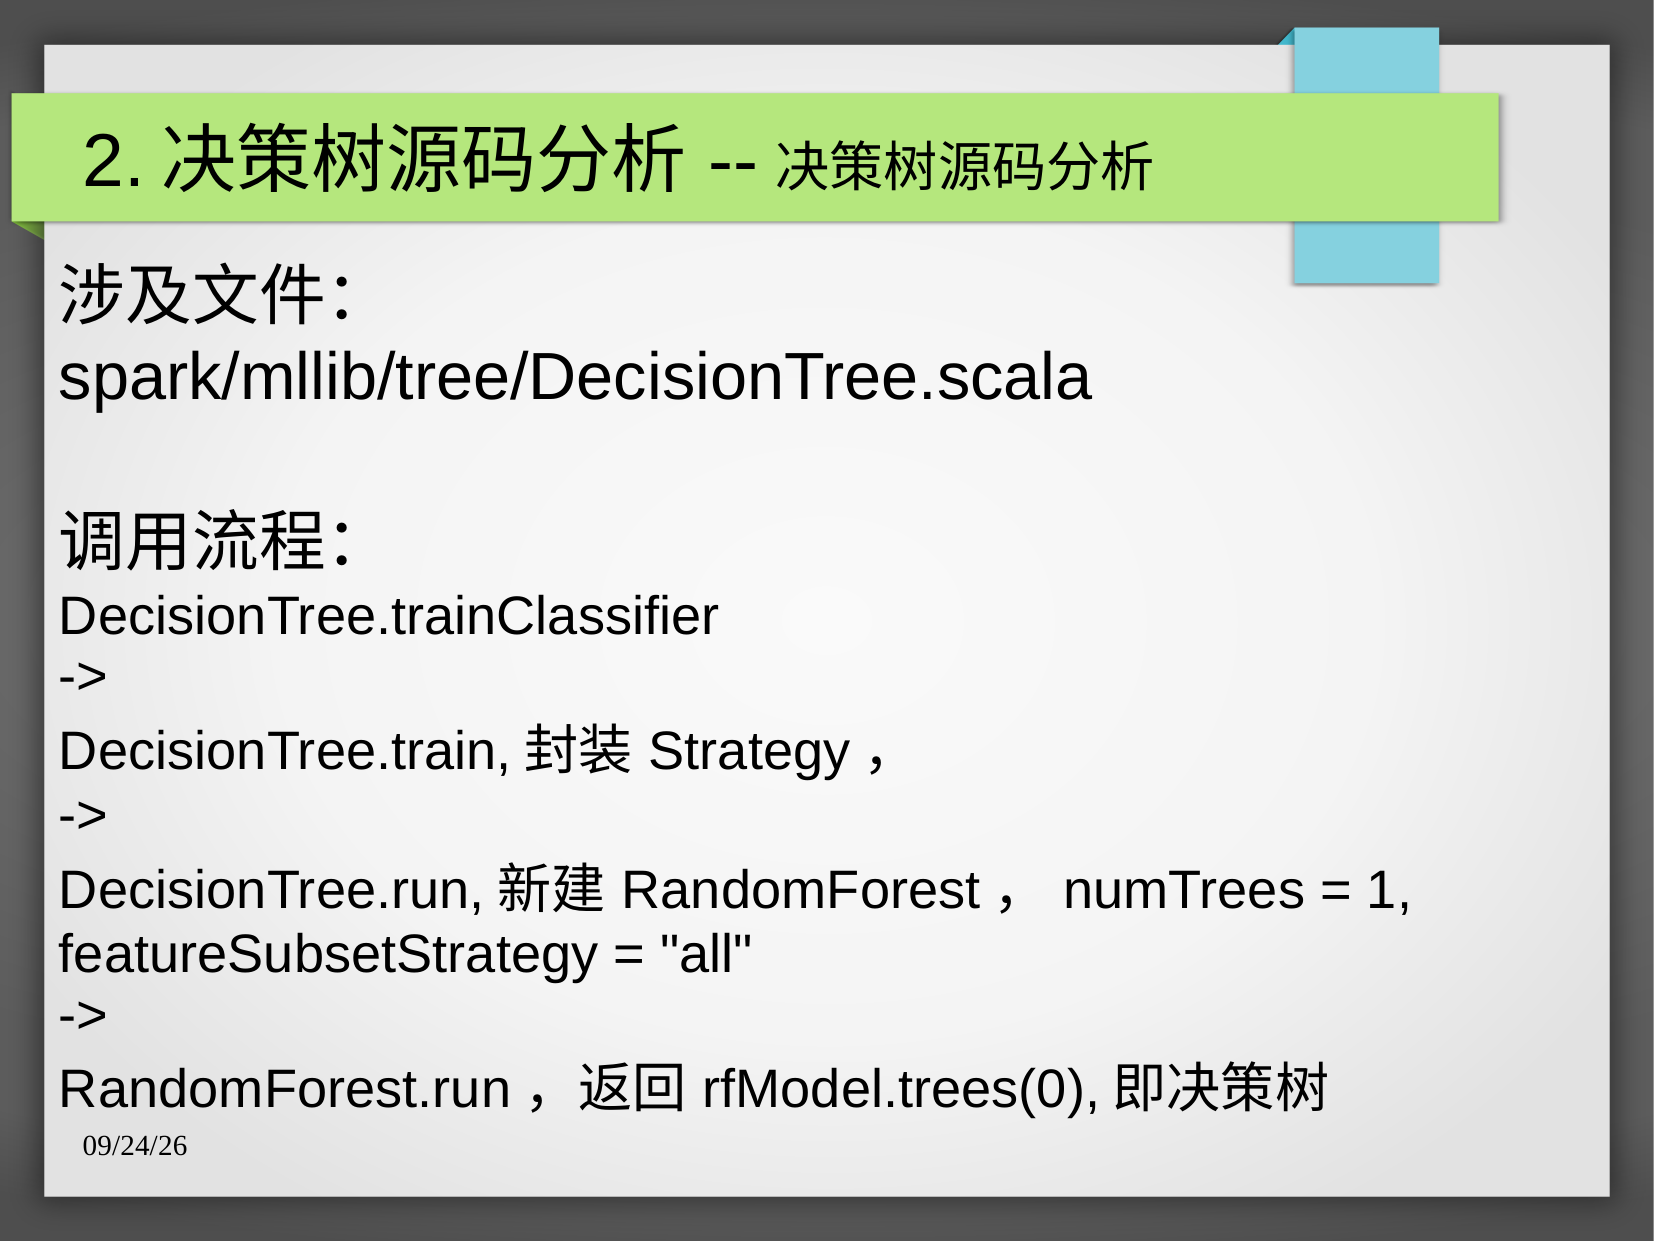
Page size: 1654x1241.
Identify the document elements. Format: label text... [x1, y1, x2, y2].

title 2.决策树源码分析--决策树源码分析 [82, 94, 1264, 213]
subtitle 涉及文件： spark/mllib/tree/DecisionTree.scala 调用流程： DecisionTree.trainClassifier -> DecisionTree.train,封装Strategy， -> DecisionTree.run,新建RandomForest，numTrees = 1, featureSubsetStrategy = "all" -> RandomForest.run，返回rfModel.trees(0),即决策树 [59, 255, 1548, 1111]
picture [0, 0, 1654, 1241]
